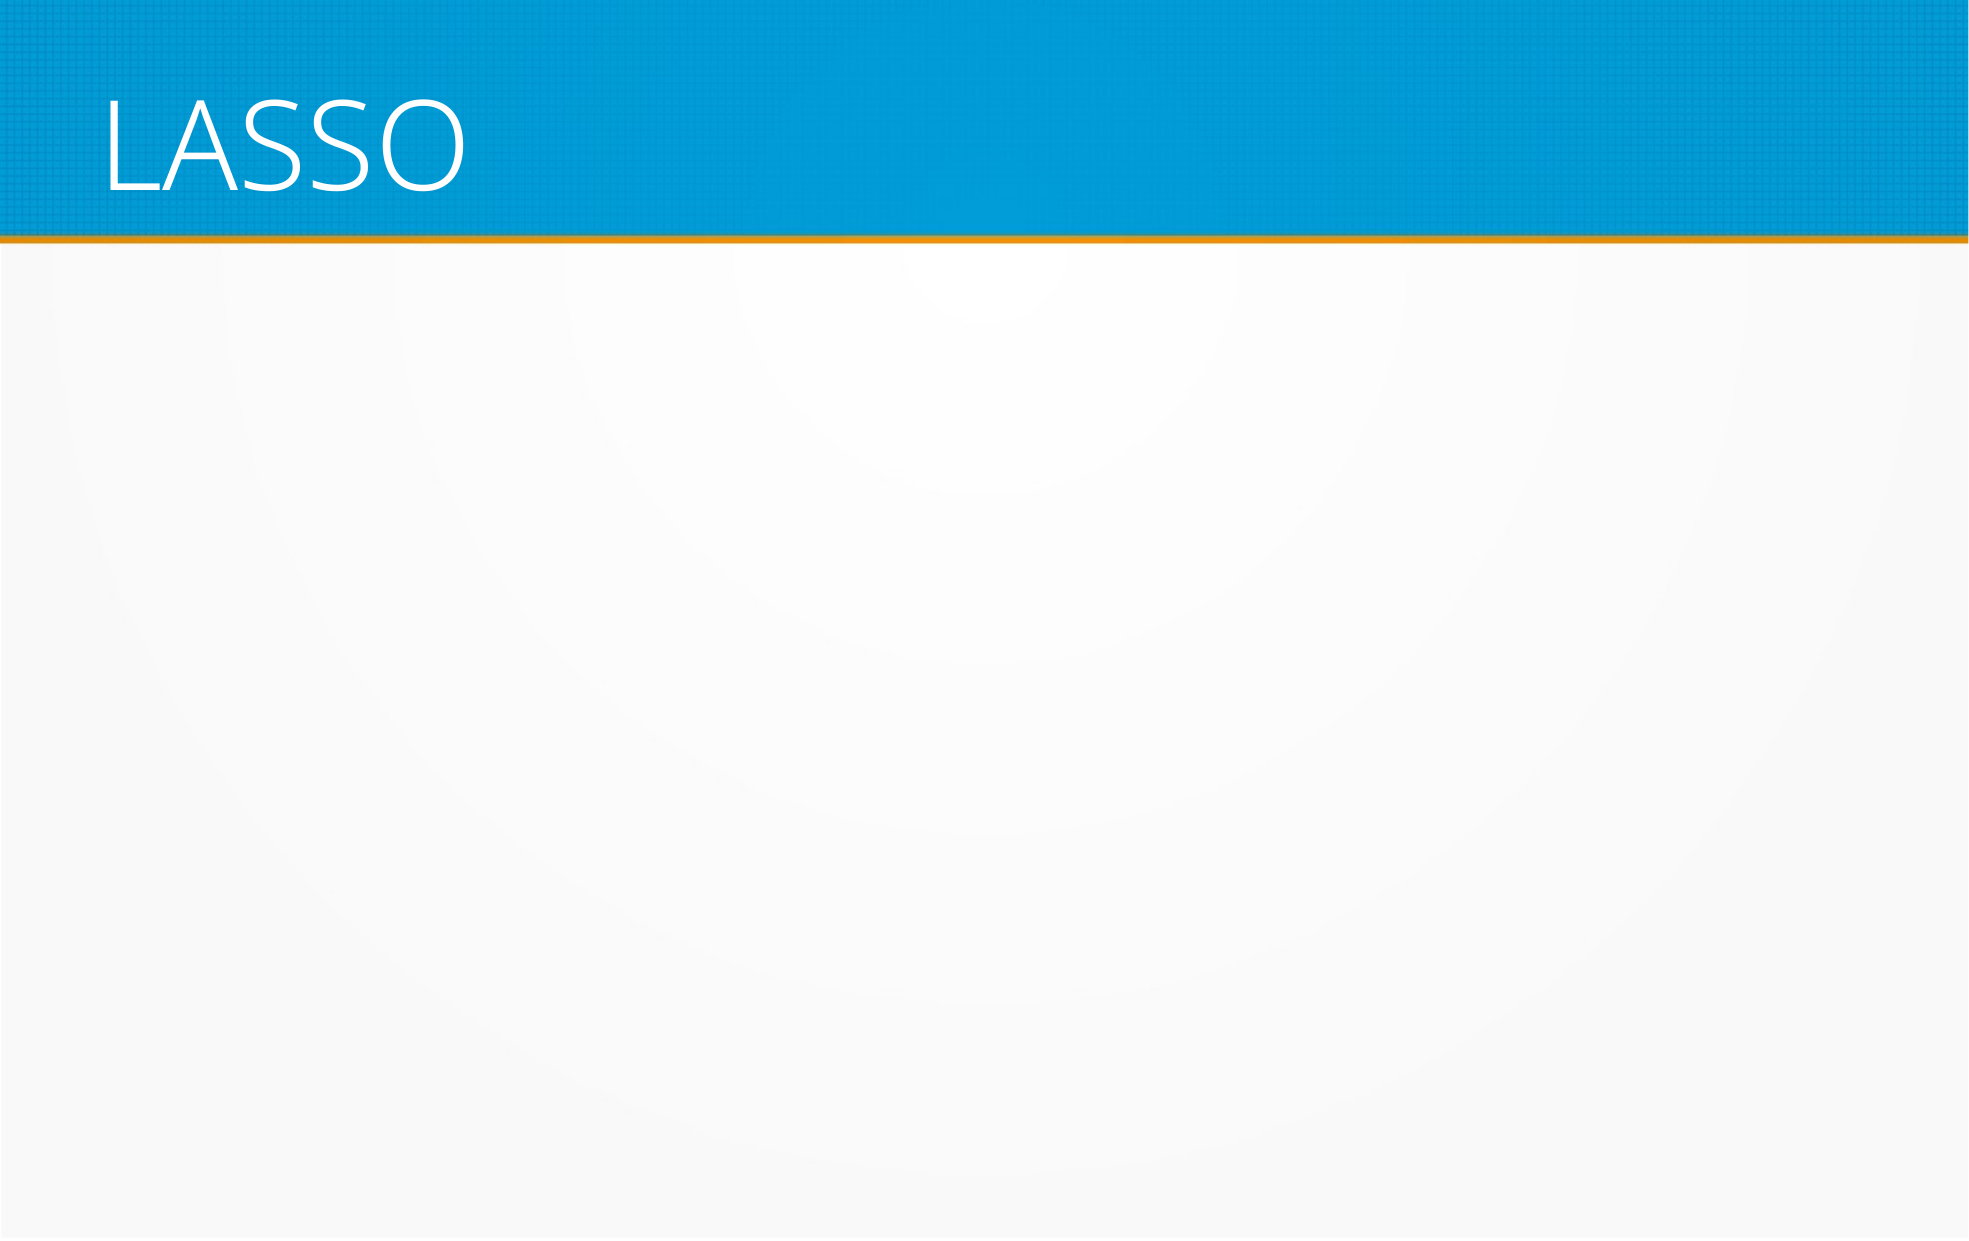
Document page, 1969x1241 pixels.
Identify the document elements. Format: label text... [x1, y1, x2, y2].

title LASSO [98, 19, 1870, 227]
picture [0, 233, 1969, 1241]
